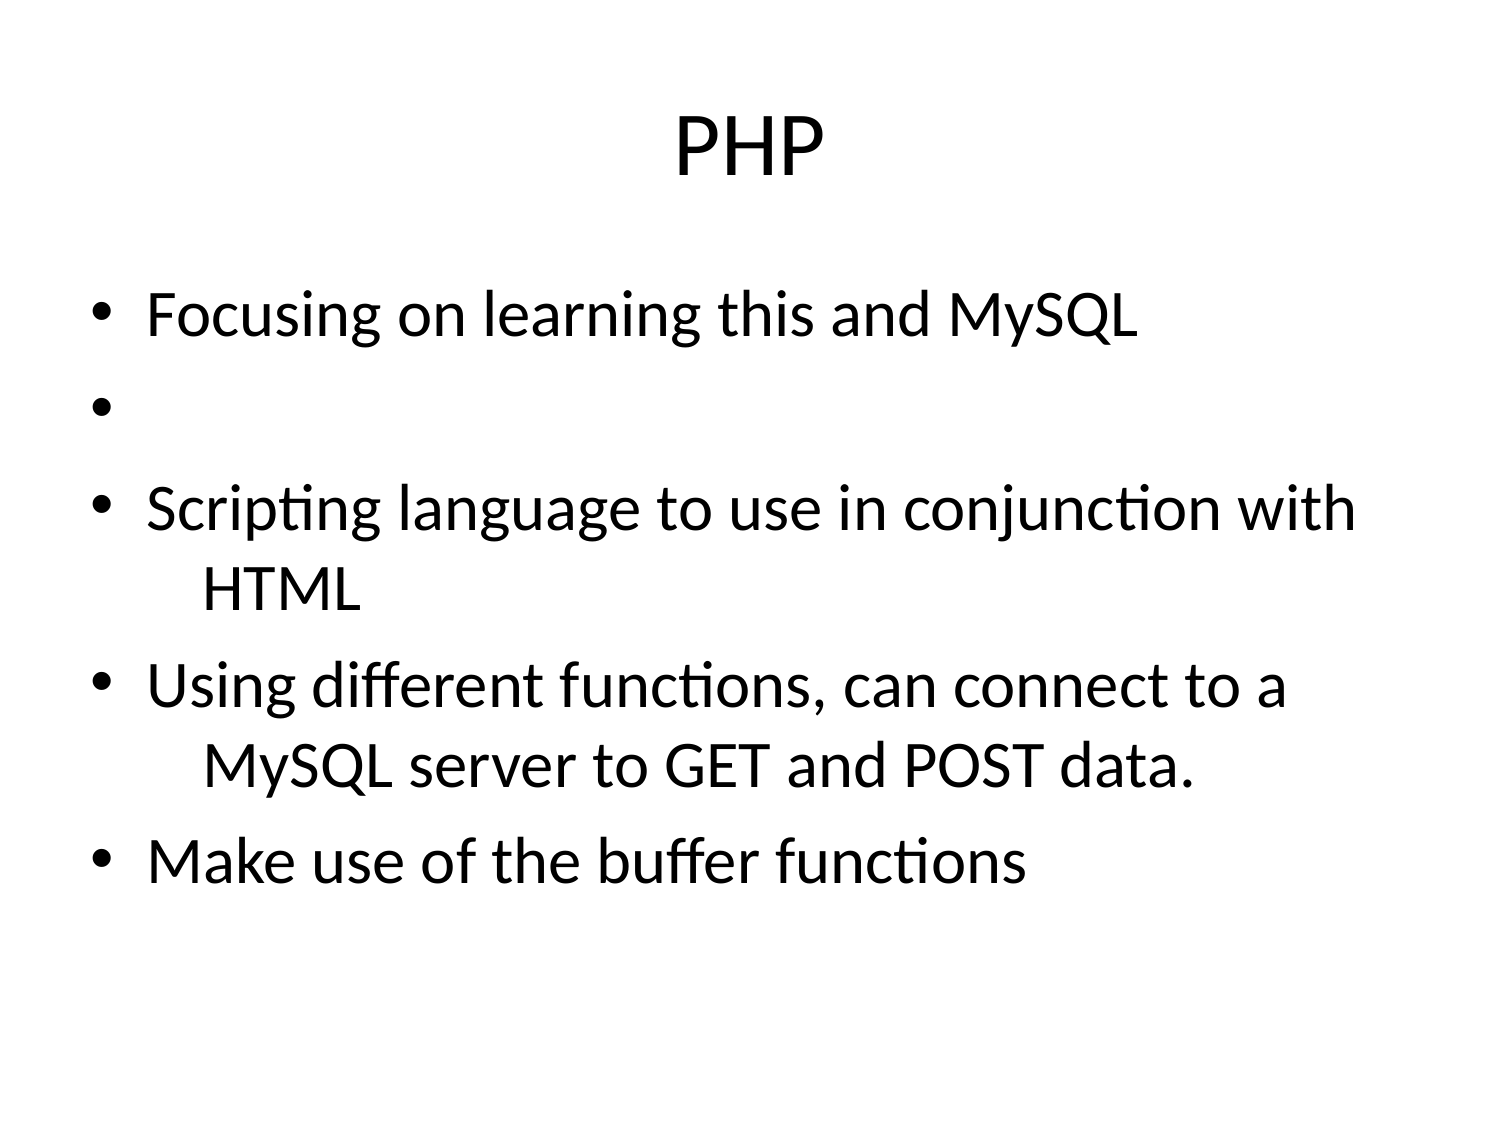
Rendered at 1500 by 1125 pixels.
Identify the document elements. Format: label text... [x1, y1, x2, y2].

list Focusing on learning this and MySQL Scripting language to use in conjunction with HTML Using different functions, can connect to a MySQL server to GET and POST data. Make use of the buffer functions [75, 262, 1426, 1005]
title PHP [75, 45, 1426, 233]
